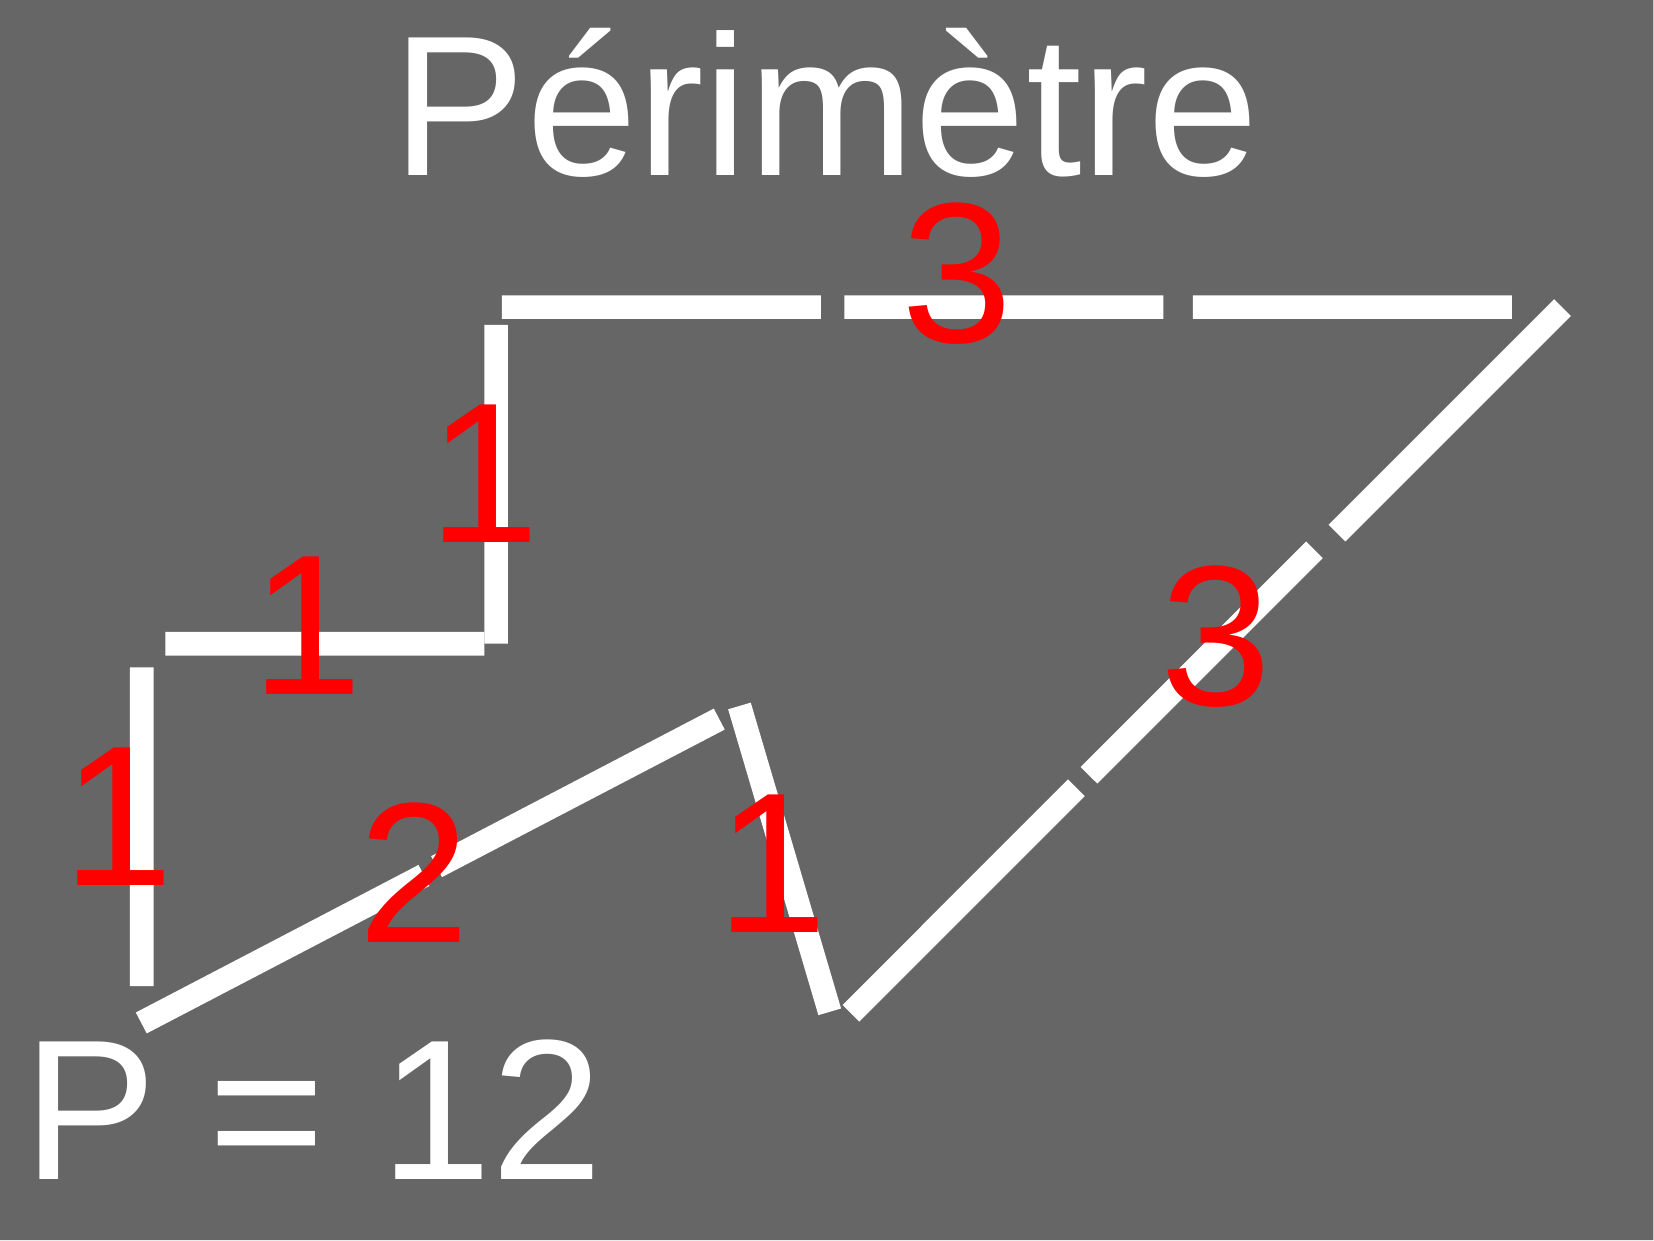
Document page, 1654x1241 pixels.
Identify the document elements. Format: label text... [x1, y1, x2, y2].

text_box 1 [701, 744, 843, 980]
text_box 1 [47, 696, 189, 936]
title P = 12 [23, 980, 970, 1241]
title Périmètre [353, 0, 1300, 237]
text_box 3 [886, 153, 1028, 393]
text_box 2 [343, 753, 485, 980]
text_box 1 [414, 354, 556, 593]
text_box 1 [237, 505, 378, 745]
text_box 3 [1145, 517, 1287, 756]
text_box [0, 0, 1654, 1241]
